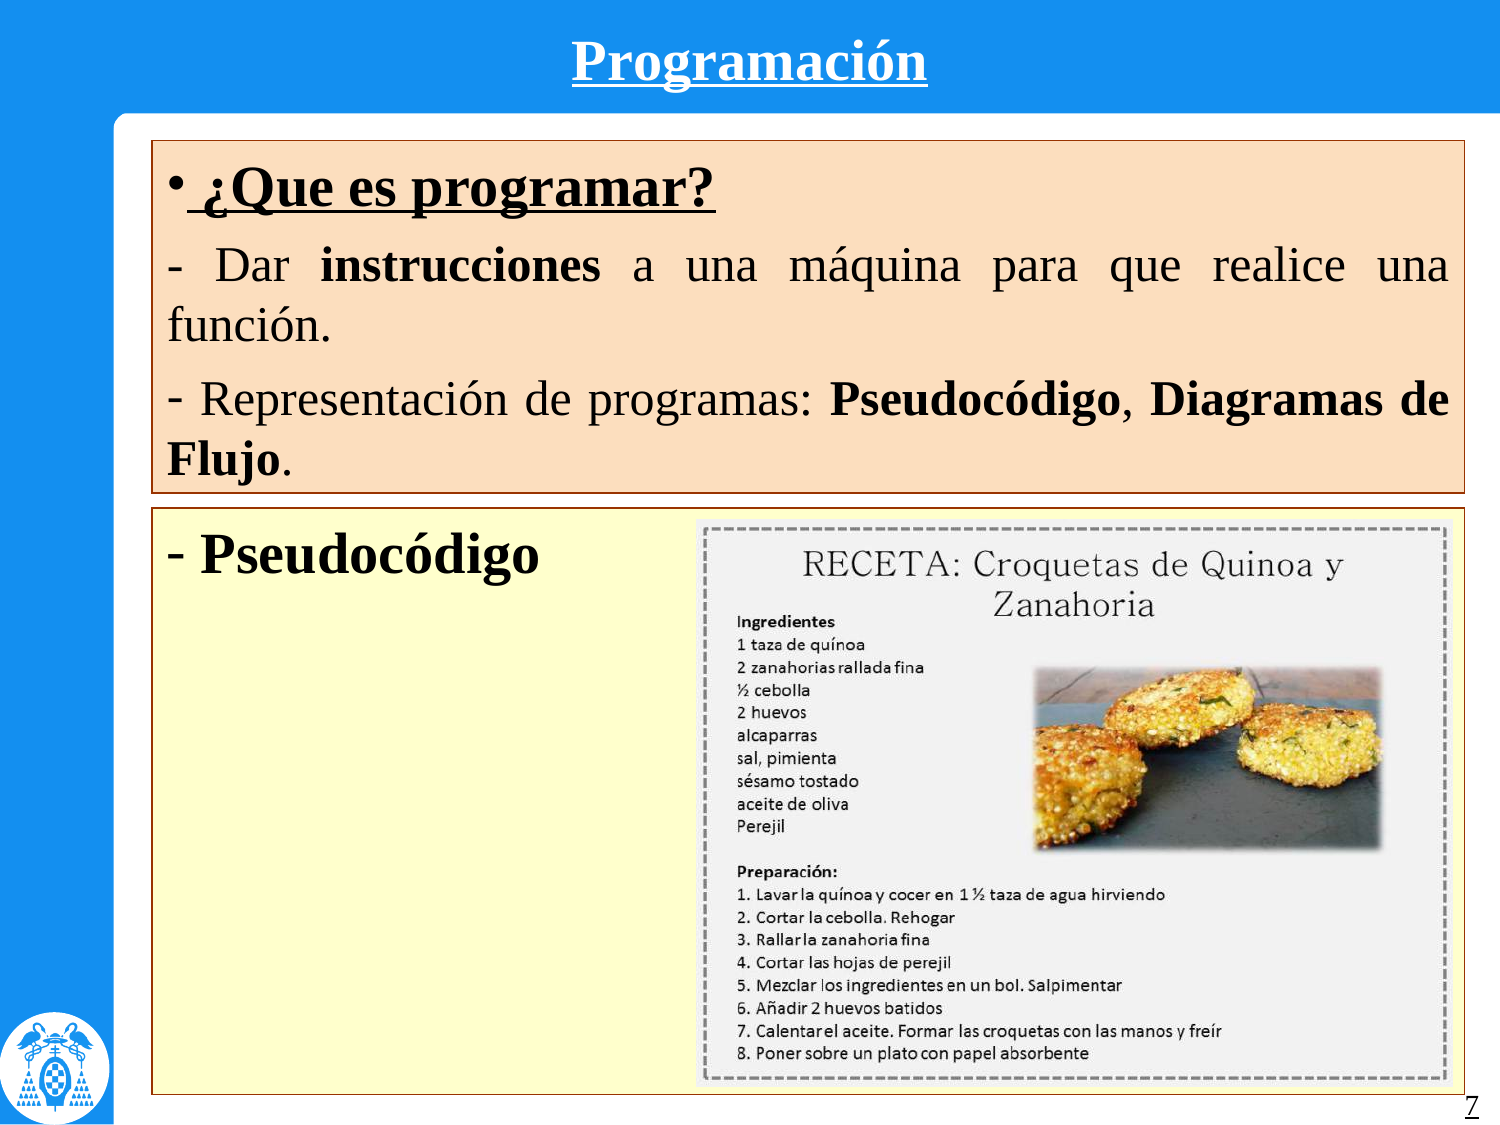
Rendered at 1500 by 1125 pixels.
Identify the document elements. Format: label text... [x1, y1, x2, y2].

text_box Programación [215, 14, 1285, 101]
picture [696, 519, 1453, 1087]
text_box Pseudocódigo [152, 507, 1465, 1095]
text_box ¿Que es programar? - Dar instrucciones a una máquina para que realice una función. Representación de programas: Pseudocódigo, Diagramas de Flujo. [152, 140, 1465, 494]
picture [15, 1017, 98, 1112]
text_box 30 [1047, 1078, 1495, 1125]
